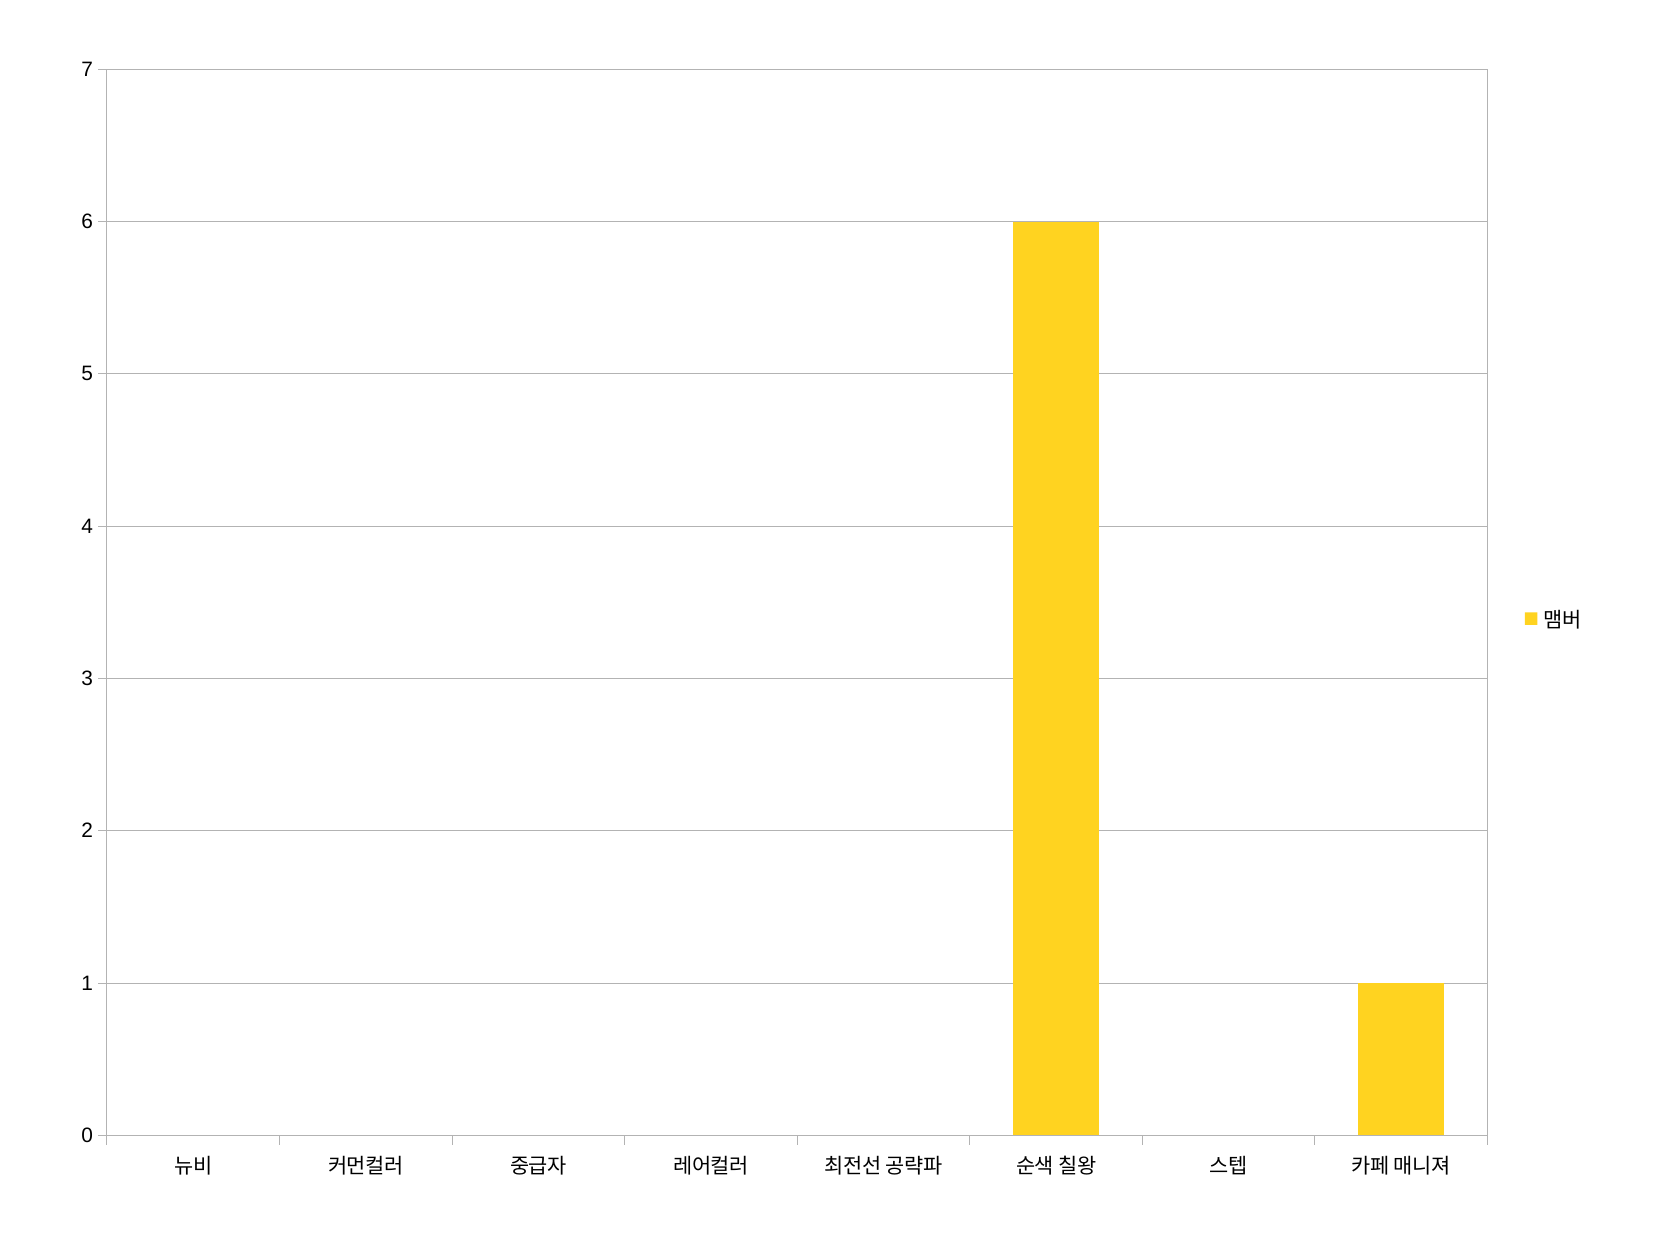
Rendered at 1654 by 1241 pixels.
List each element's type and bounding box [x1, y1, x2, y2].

chart [50, 34, 1601, 1204]
